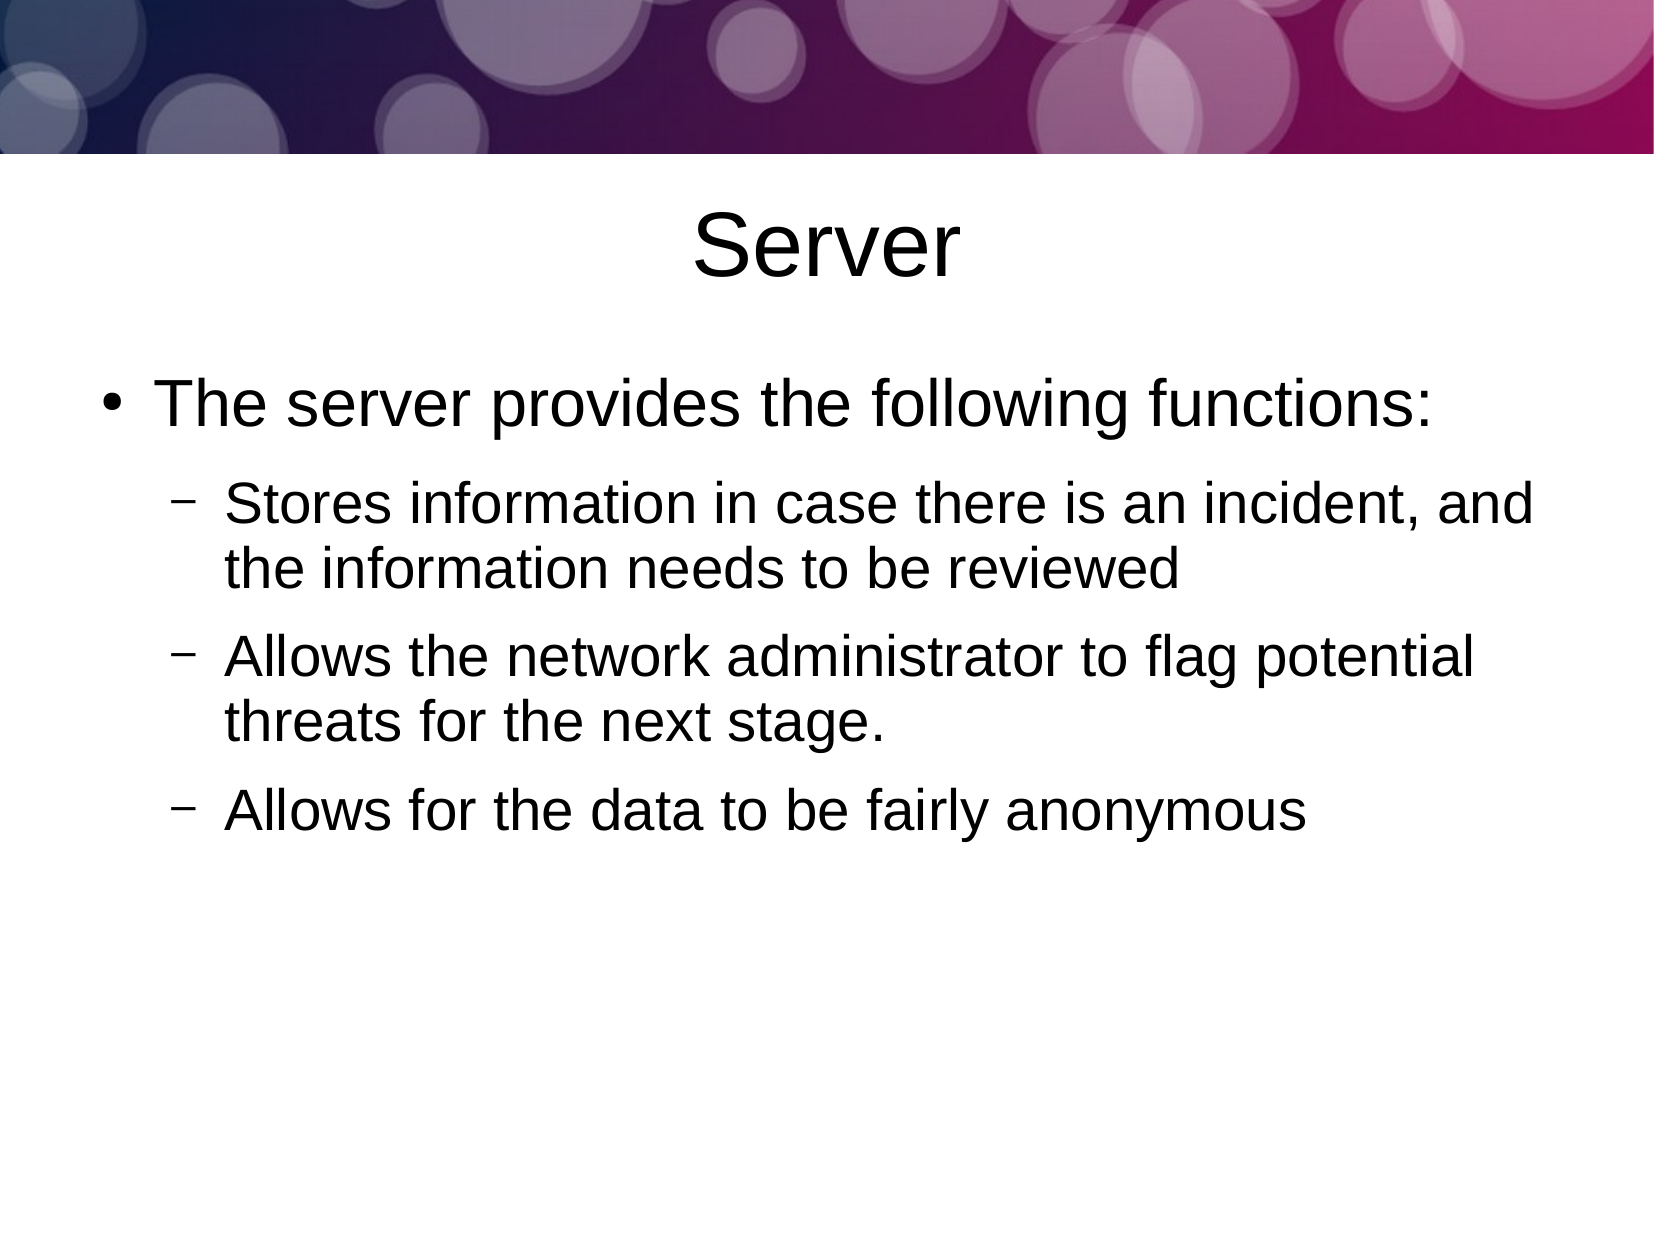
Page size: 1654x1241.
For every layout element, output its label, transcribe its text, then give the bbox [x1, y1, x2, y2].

picture [0, 0, 1654, 154]
list The server provides the following functions: Stores information in case there is an incident, and the information needs to be reviewed Allows the network administrator to flag potential threats for the next stage. Allows for the data to be fairly anonymous [82, 366, 1571, 1087]
title Server [82, 159, 1571, 331]
